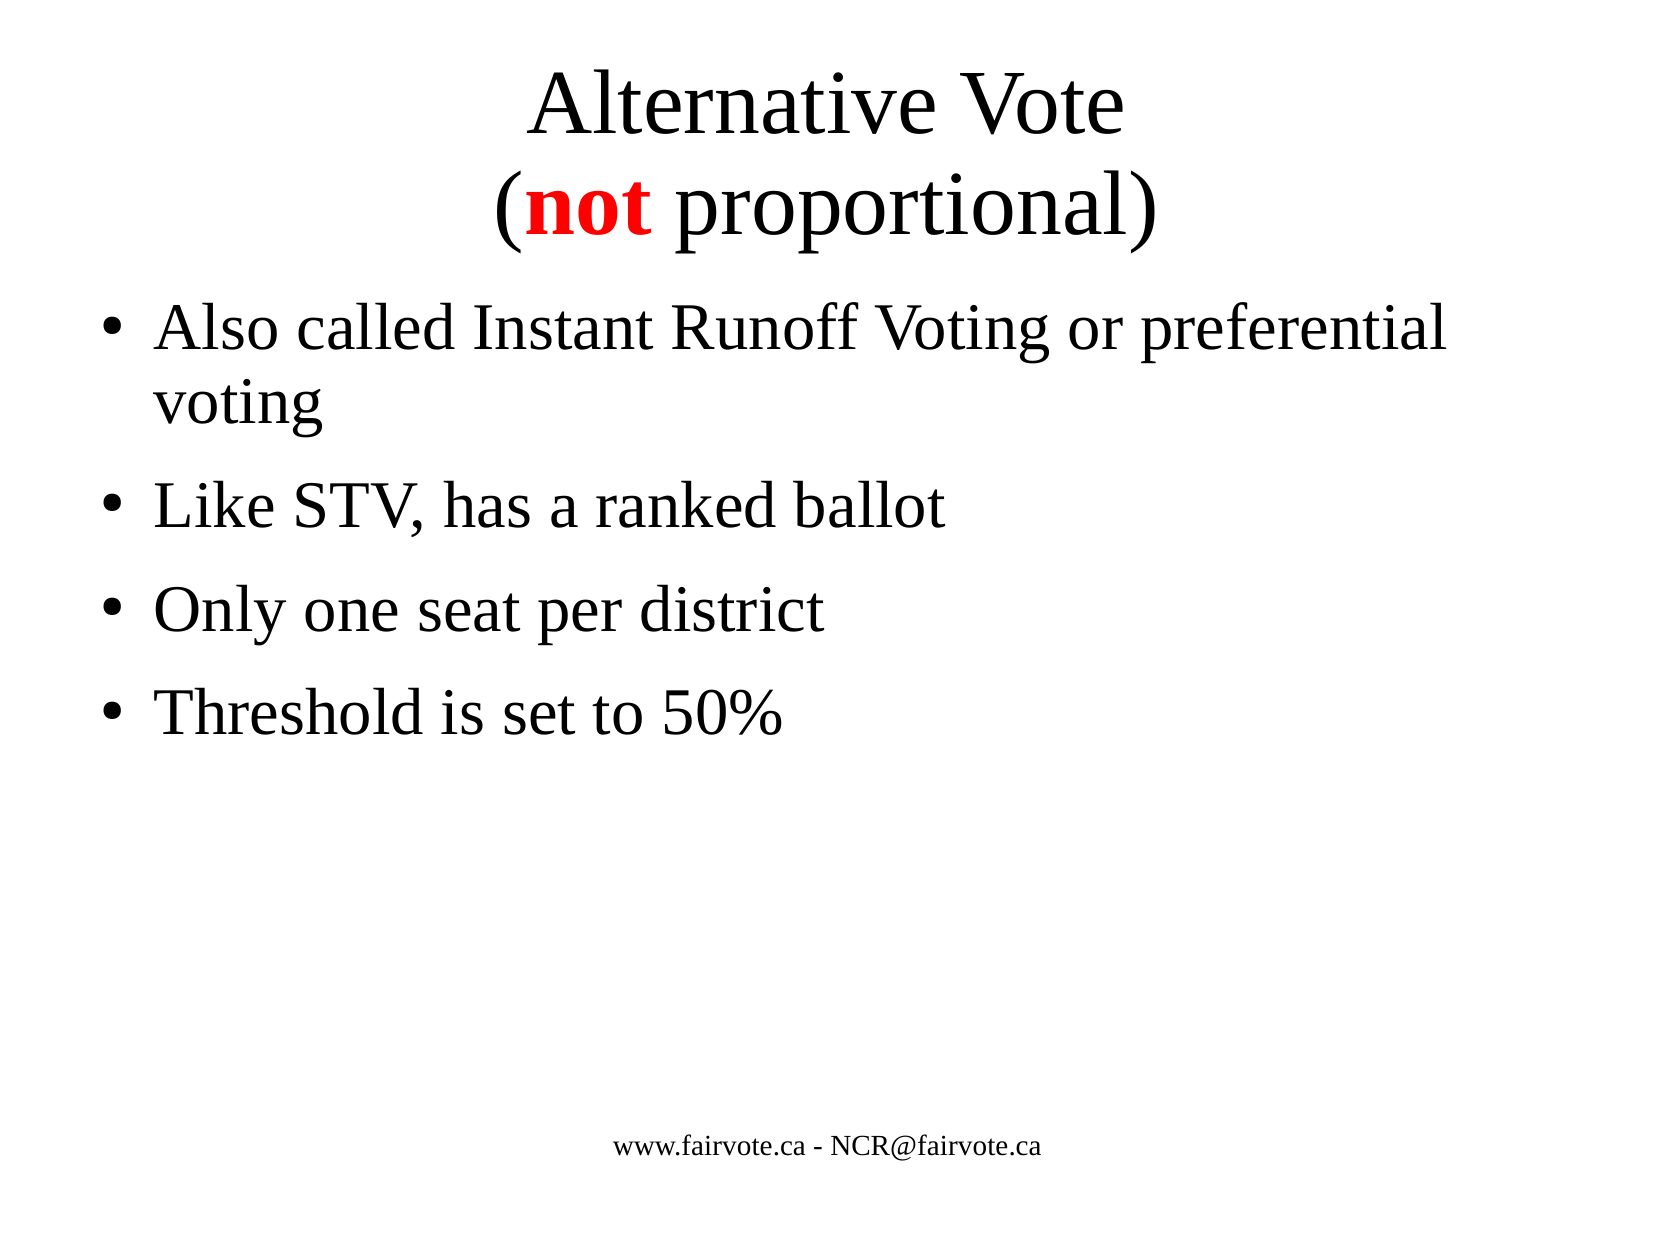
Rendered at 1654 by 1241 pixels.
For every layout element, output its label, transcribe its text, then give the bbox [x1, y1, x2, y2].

list Also called Instant Runoff Voting or preferential voting Like STV, has a ranked ballot Only one seat per district Threshold is set to 50% [82, 290, 1538, 1010]
title Alternative Vote (not proportional) [82, 49, 1571, 257]
